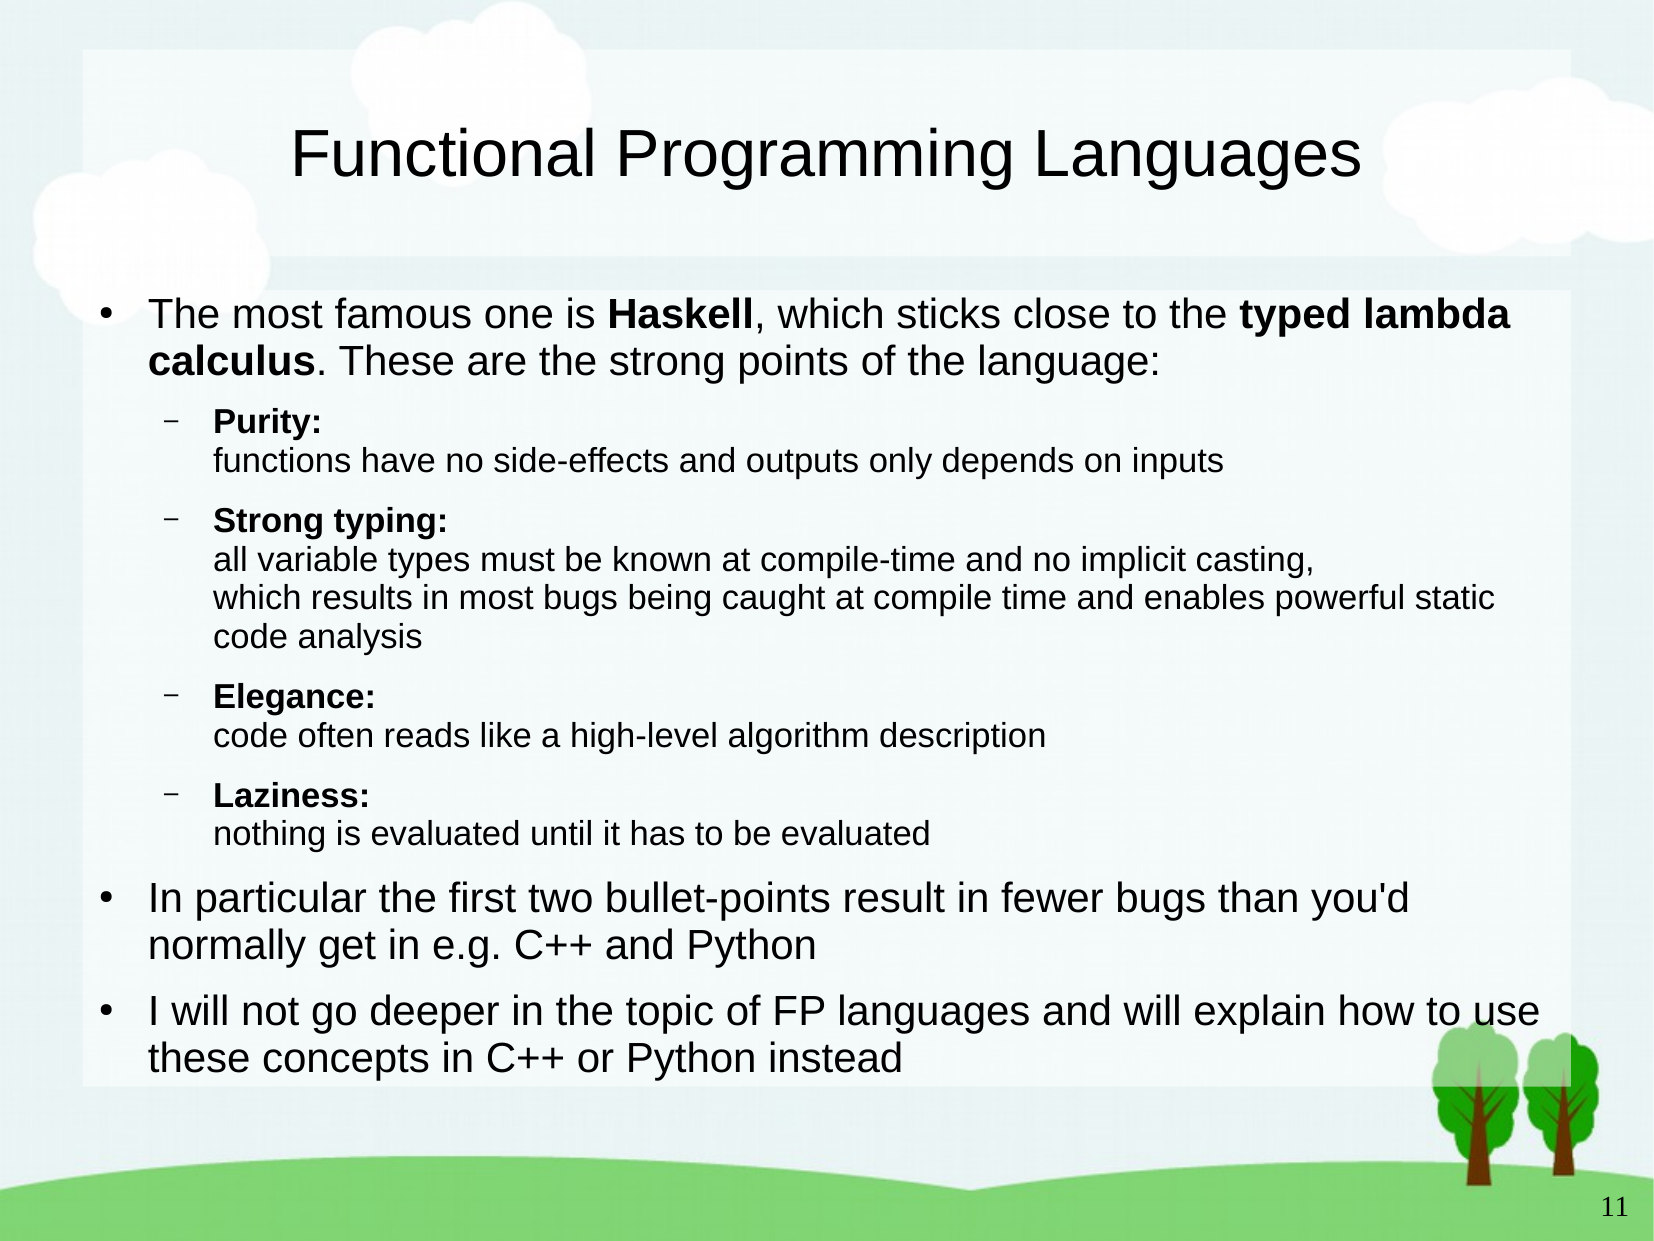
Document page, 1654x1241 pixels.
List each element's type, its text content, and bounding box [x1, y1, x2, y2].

picture [0, 0, 1654, 1241]
list The most famous one is Haskell, which sticks close to the typed lambda calculus. These are the strong points of the language: Purity: functions have no side-effects and outputs only depends on inputs Strong typing: all variable types must be known at compile-time and no implicit casting, which results in most bugs being caught at compile time and enables powerful static code analysis Elegance: code often reads like a high-level algorithm description Laziness: nothing is evaluated until it has to be evaluated In particular the first two bullet-points result in fewer bugs than you'd normally get in e.g. C++ and Python I will not go deeper in the topic of FP languages and will explain how to use these concepts in C++ or Python instead [82, 290, 1571, 1087]
title Functional Programming Languages [82, 49, 1571, 257]
